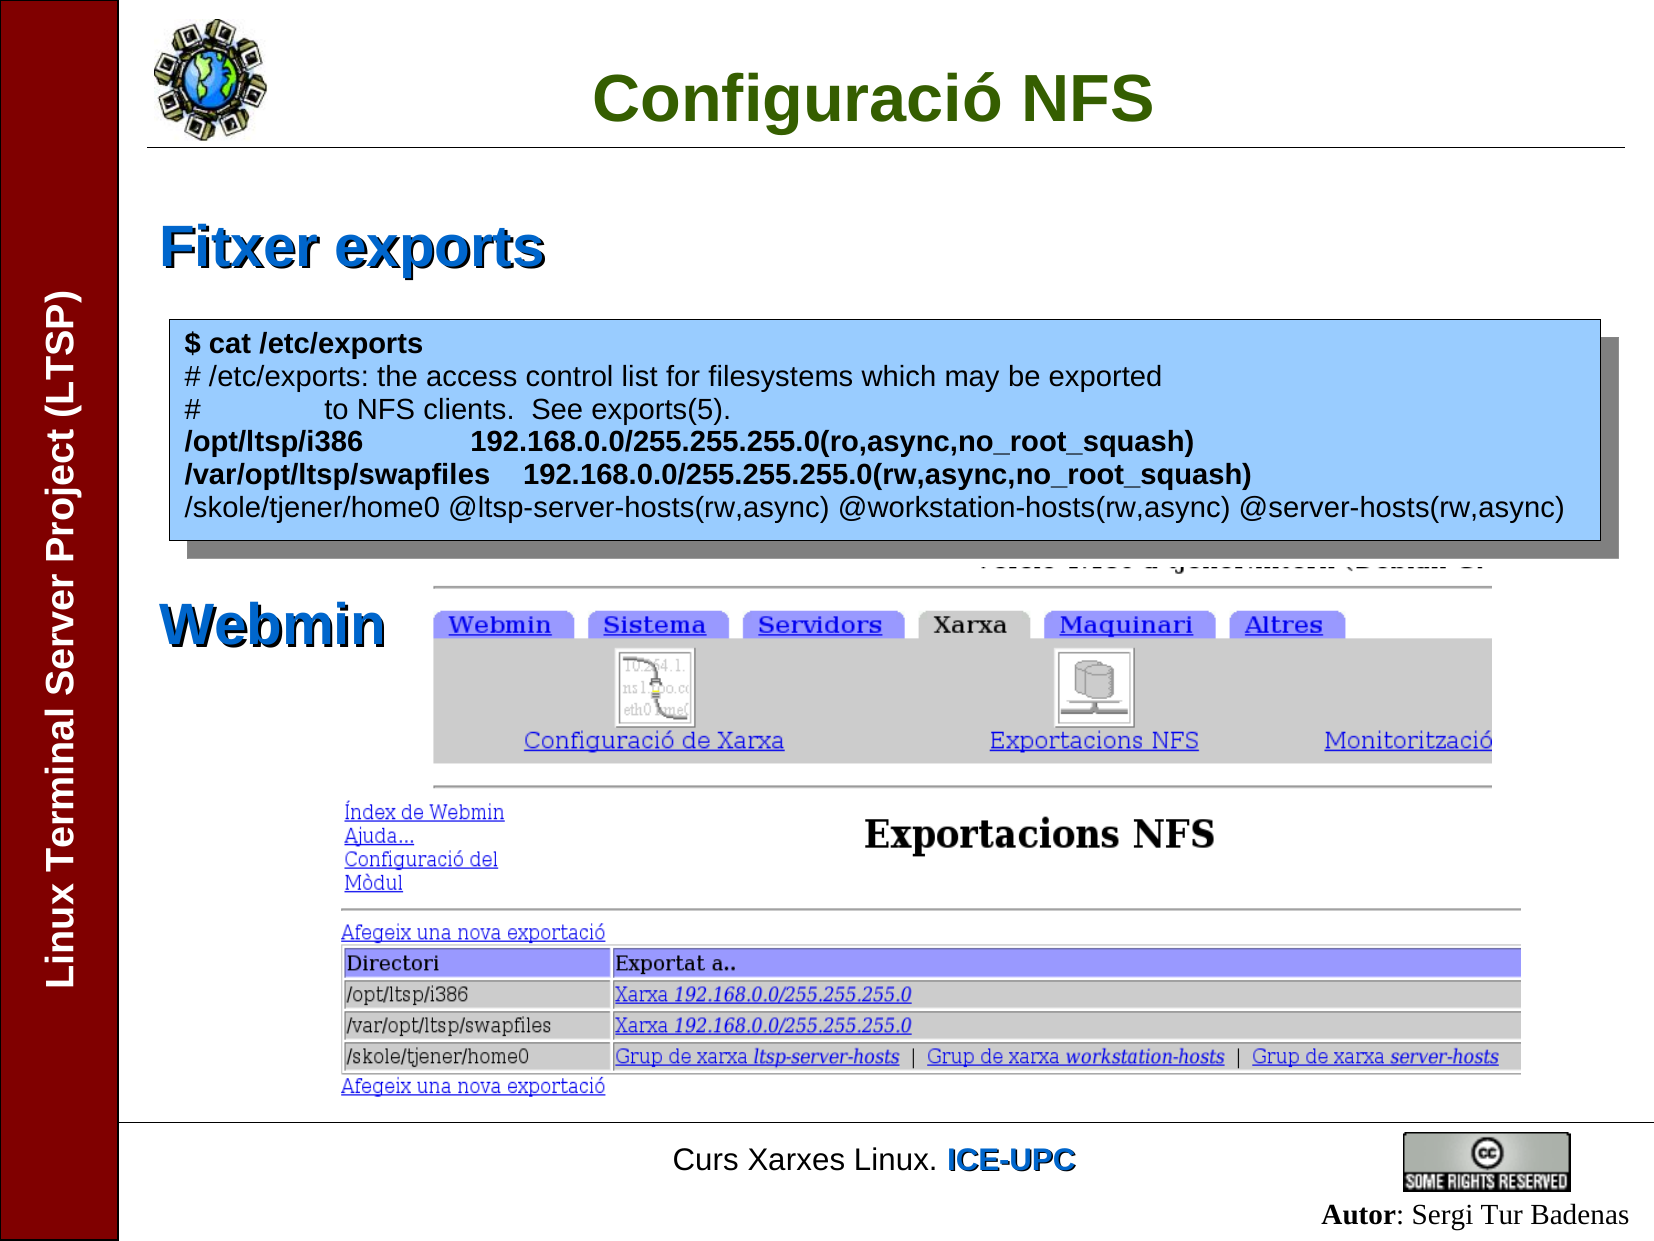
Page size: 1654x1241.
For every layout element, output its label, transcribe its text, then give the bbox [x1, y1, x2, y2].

list Fitxer exports Webmin [141, 213, 1630, 1064]
picture [154, 19, 268, 49]
title Configuració NFS [129, 49, 1619, 148]
picture [339, 567, 1521, 1108]
picture [1403, 1132, 1571, 1192]
text_box $ cat /etc/exports # /etc/exports: the access control list for filesystems which may be exported # to NFS clients. See exports(5). /opt/ltsp/i386 192.168.0.0/255.255.255.0(ro,async,no_root_squash) /var/opt/ltsp/swapfiles 192.168.0.0/255.255.255.0(rw,async,no_root_squash) /skole/tjener/home0 @ltsp-server-hosts(rw,async) @workstation-hosts(rw,async) @server-hosts(rw,async) [169, 319, 1601, 541]
